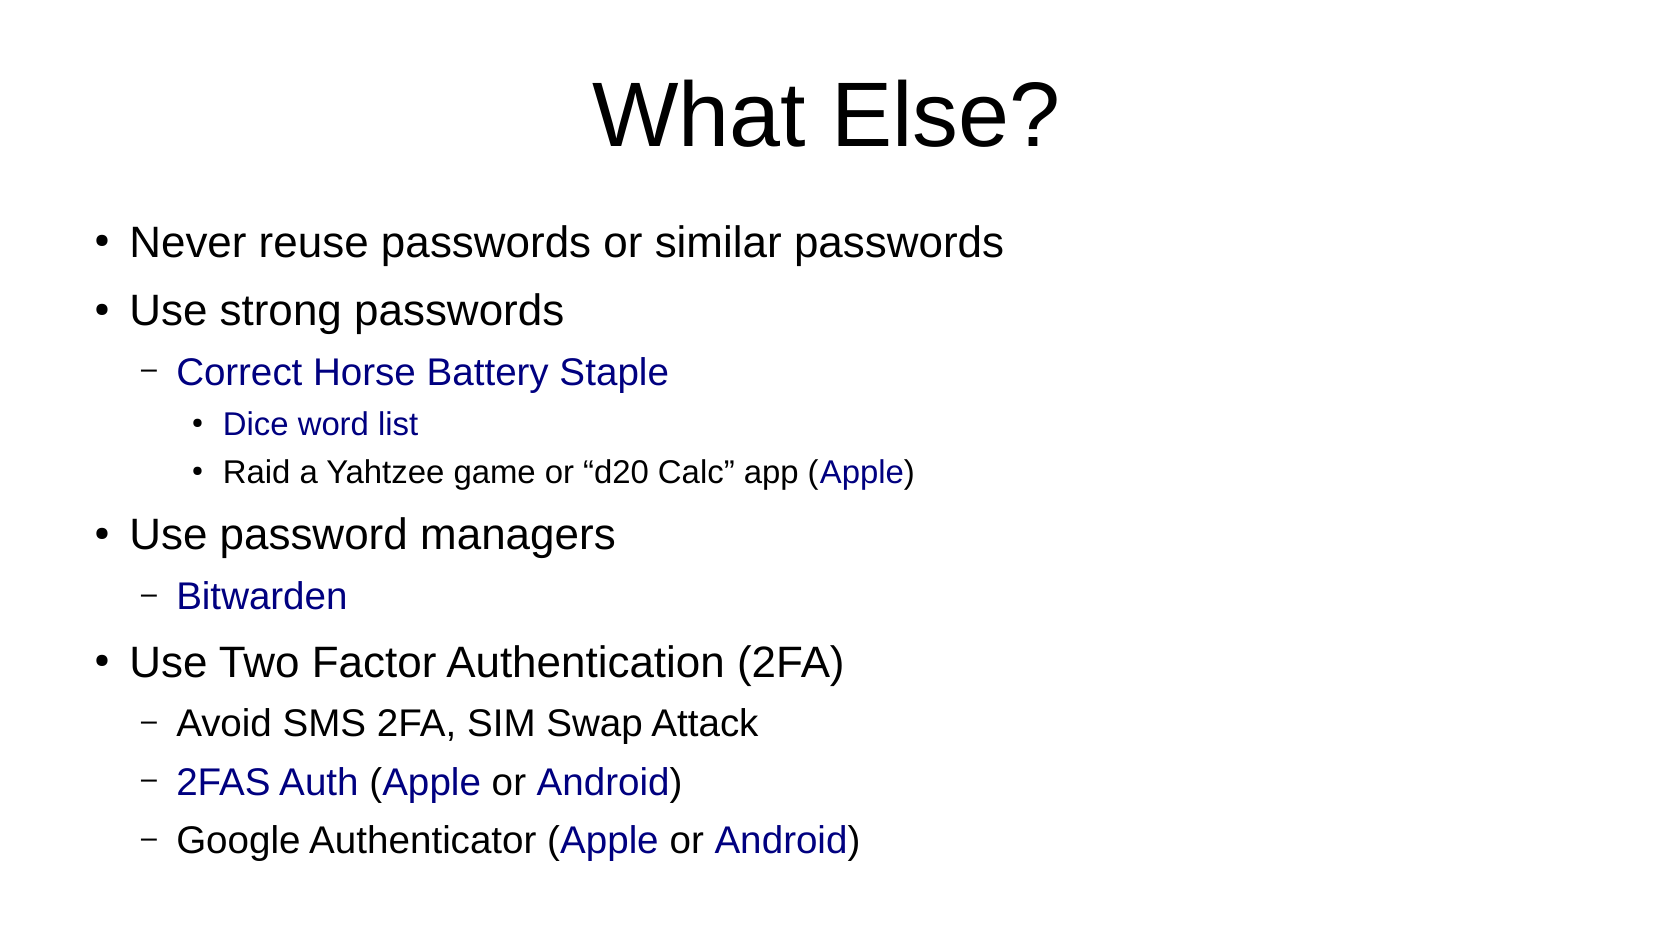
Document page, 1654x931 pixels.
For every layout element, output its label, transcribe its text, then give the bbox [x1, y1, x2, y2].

list Never reuse passwords or similar passwords Use strong passwords Correct Horse Battery Staple Dice word list Raid a Yahtzee game or “d20 Calc” app (Apple) Use password managers Bitwarden Use Two Factor Authentication (2FA) Avoid SMS 2FA, SIM Swap Attack 2FAS Auth (Apple or Android) Google Authenticator (Apple or Android) [82, 217, 1571, 863]
title What Else? [82, 37, 1571, 193]
